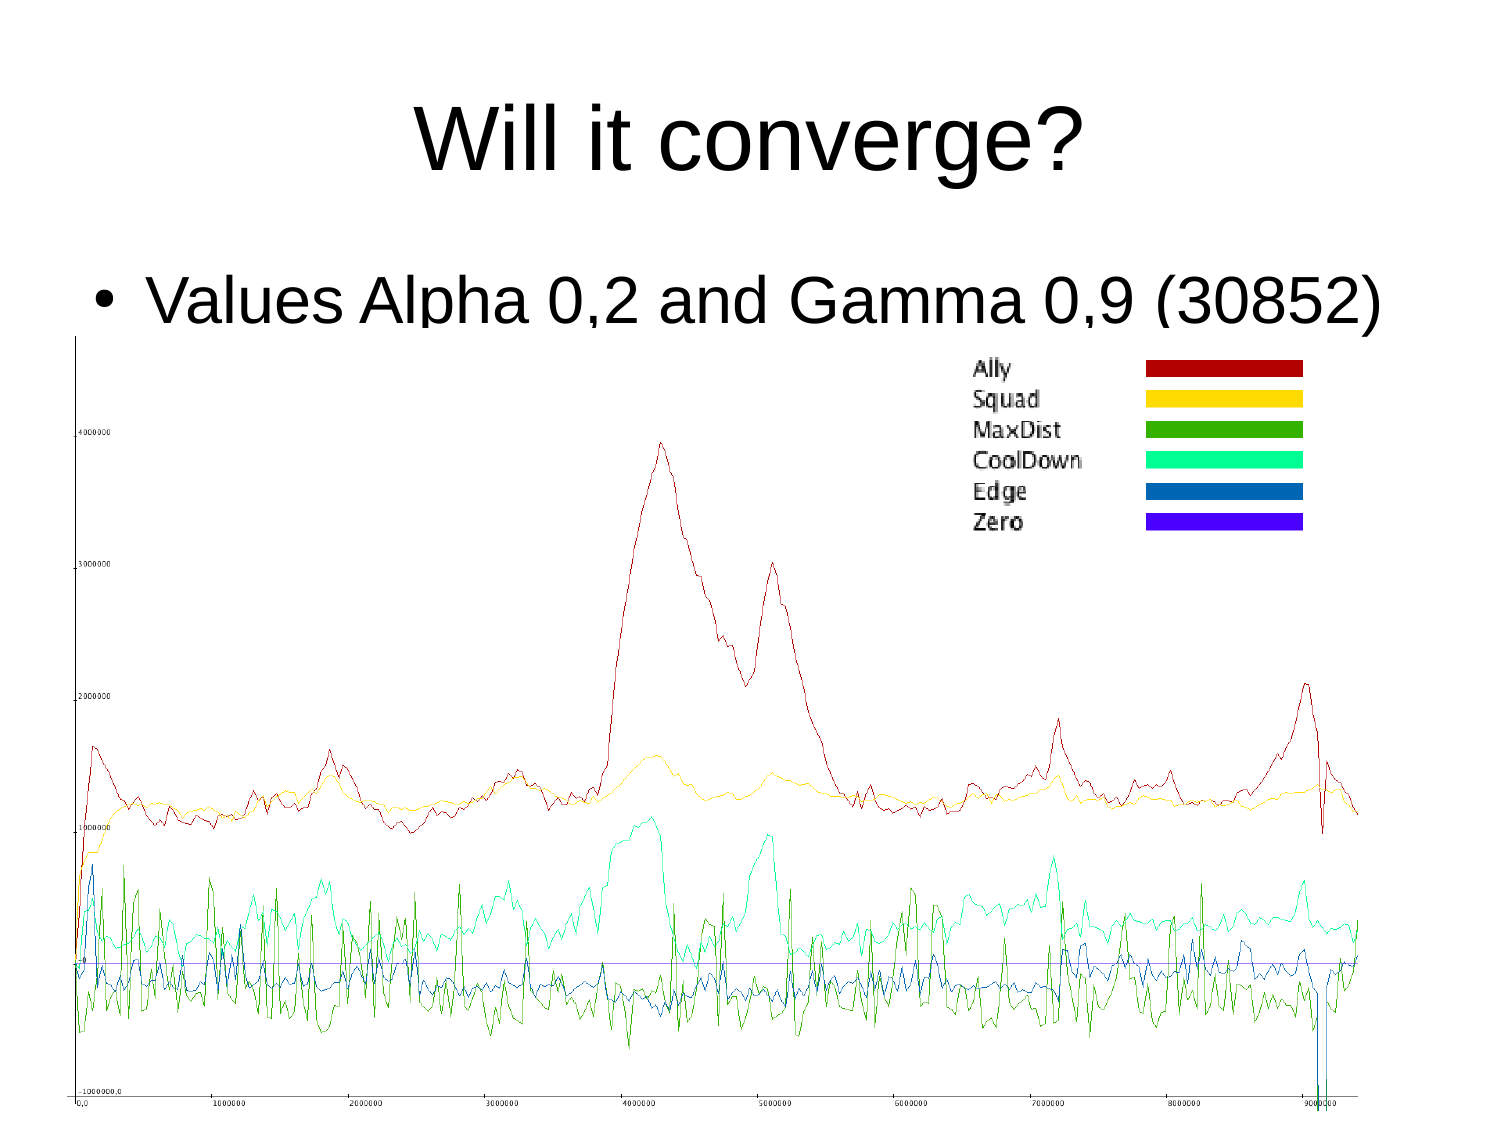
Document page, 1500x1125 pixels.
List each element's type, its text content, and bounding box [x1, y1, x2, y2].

list Values Alpha 0,2 and Gamma 0,9 (30852) [75, 263, 1418, 618]
picture [59, 328, 1359, 1111]
title Will it converge? [75, 45, 1426, 233]
